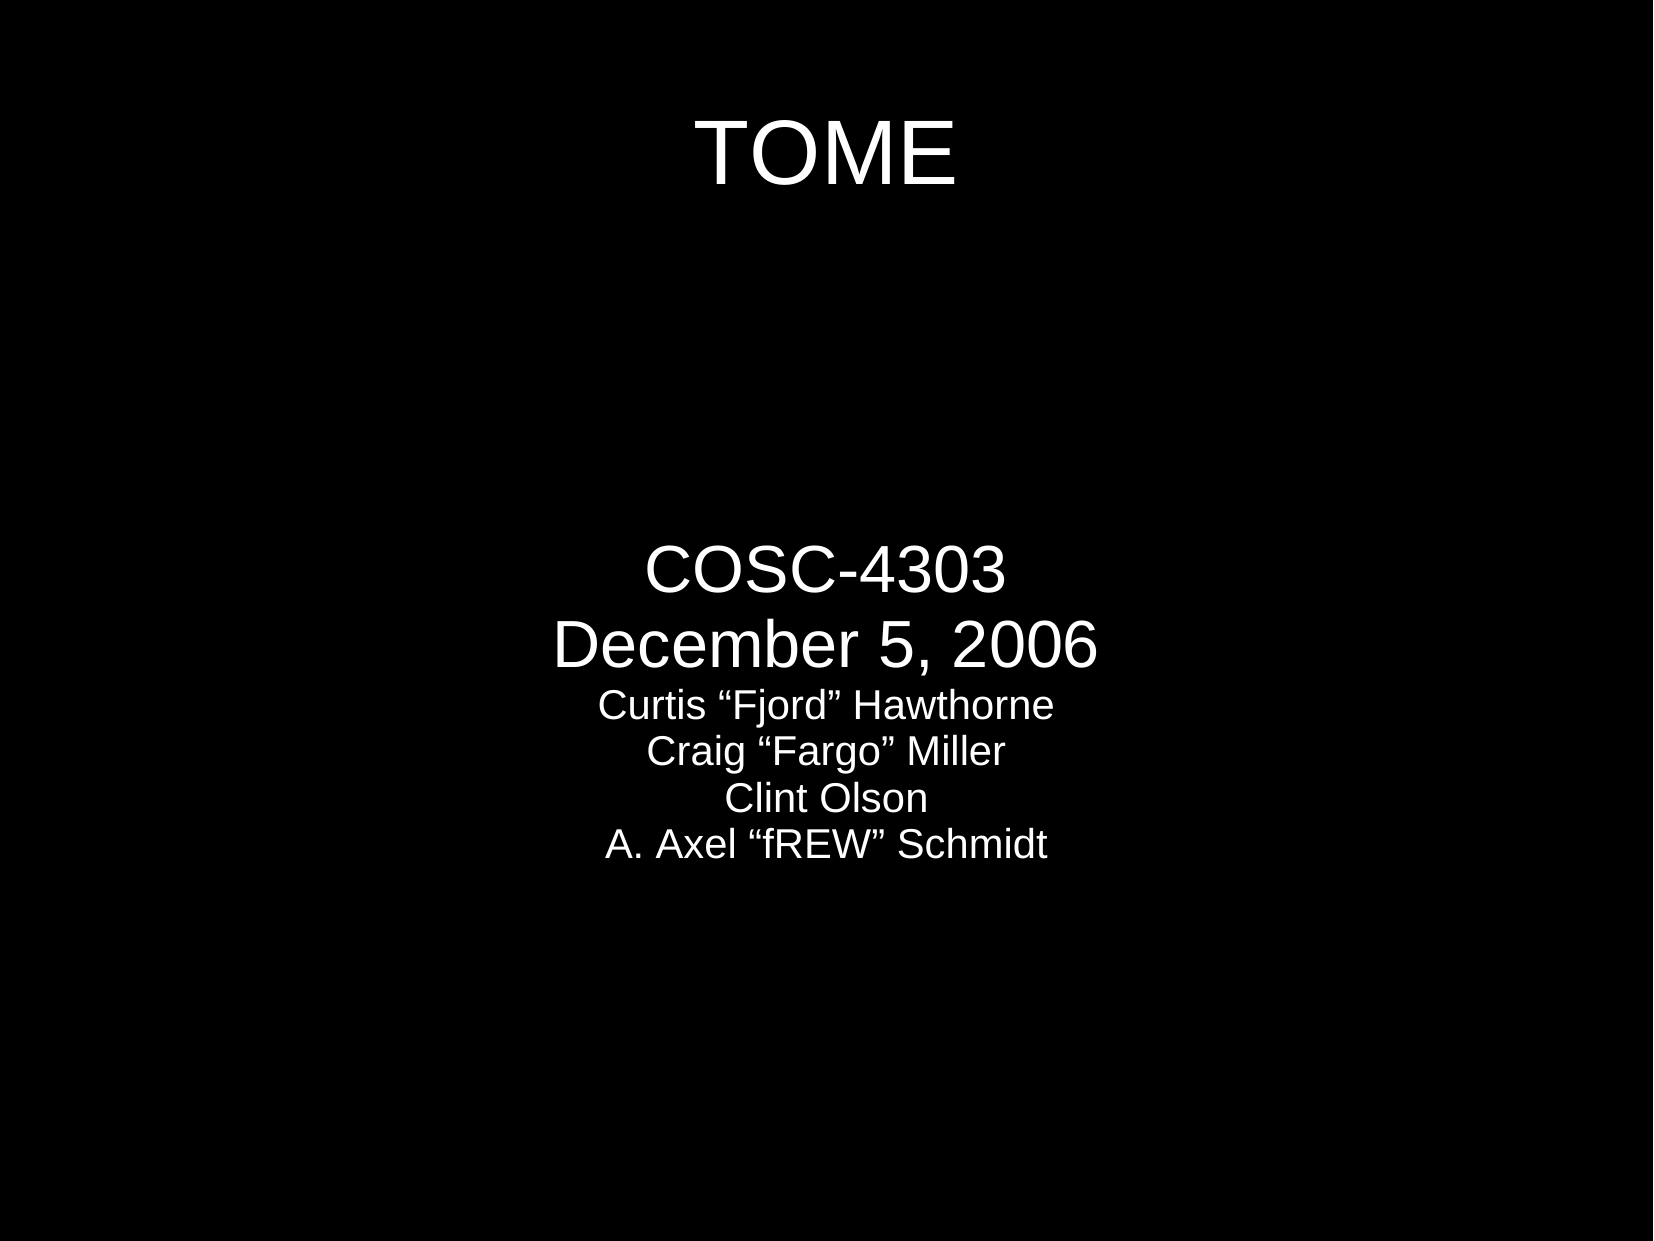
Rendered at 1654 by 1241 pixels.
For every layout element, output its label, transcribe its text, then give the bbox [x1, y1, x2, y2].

title TOME [82, 56, 1571, 250]
subtitle COSC-4303 December 5, 2006 Curtis “Fjord” Hawthorne Craig “Fargo” Miller Clint Olson A. Axel “fREW” Schmidt [82, 290, 1571, 1109]
